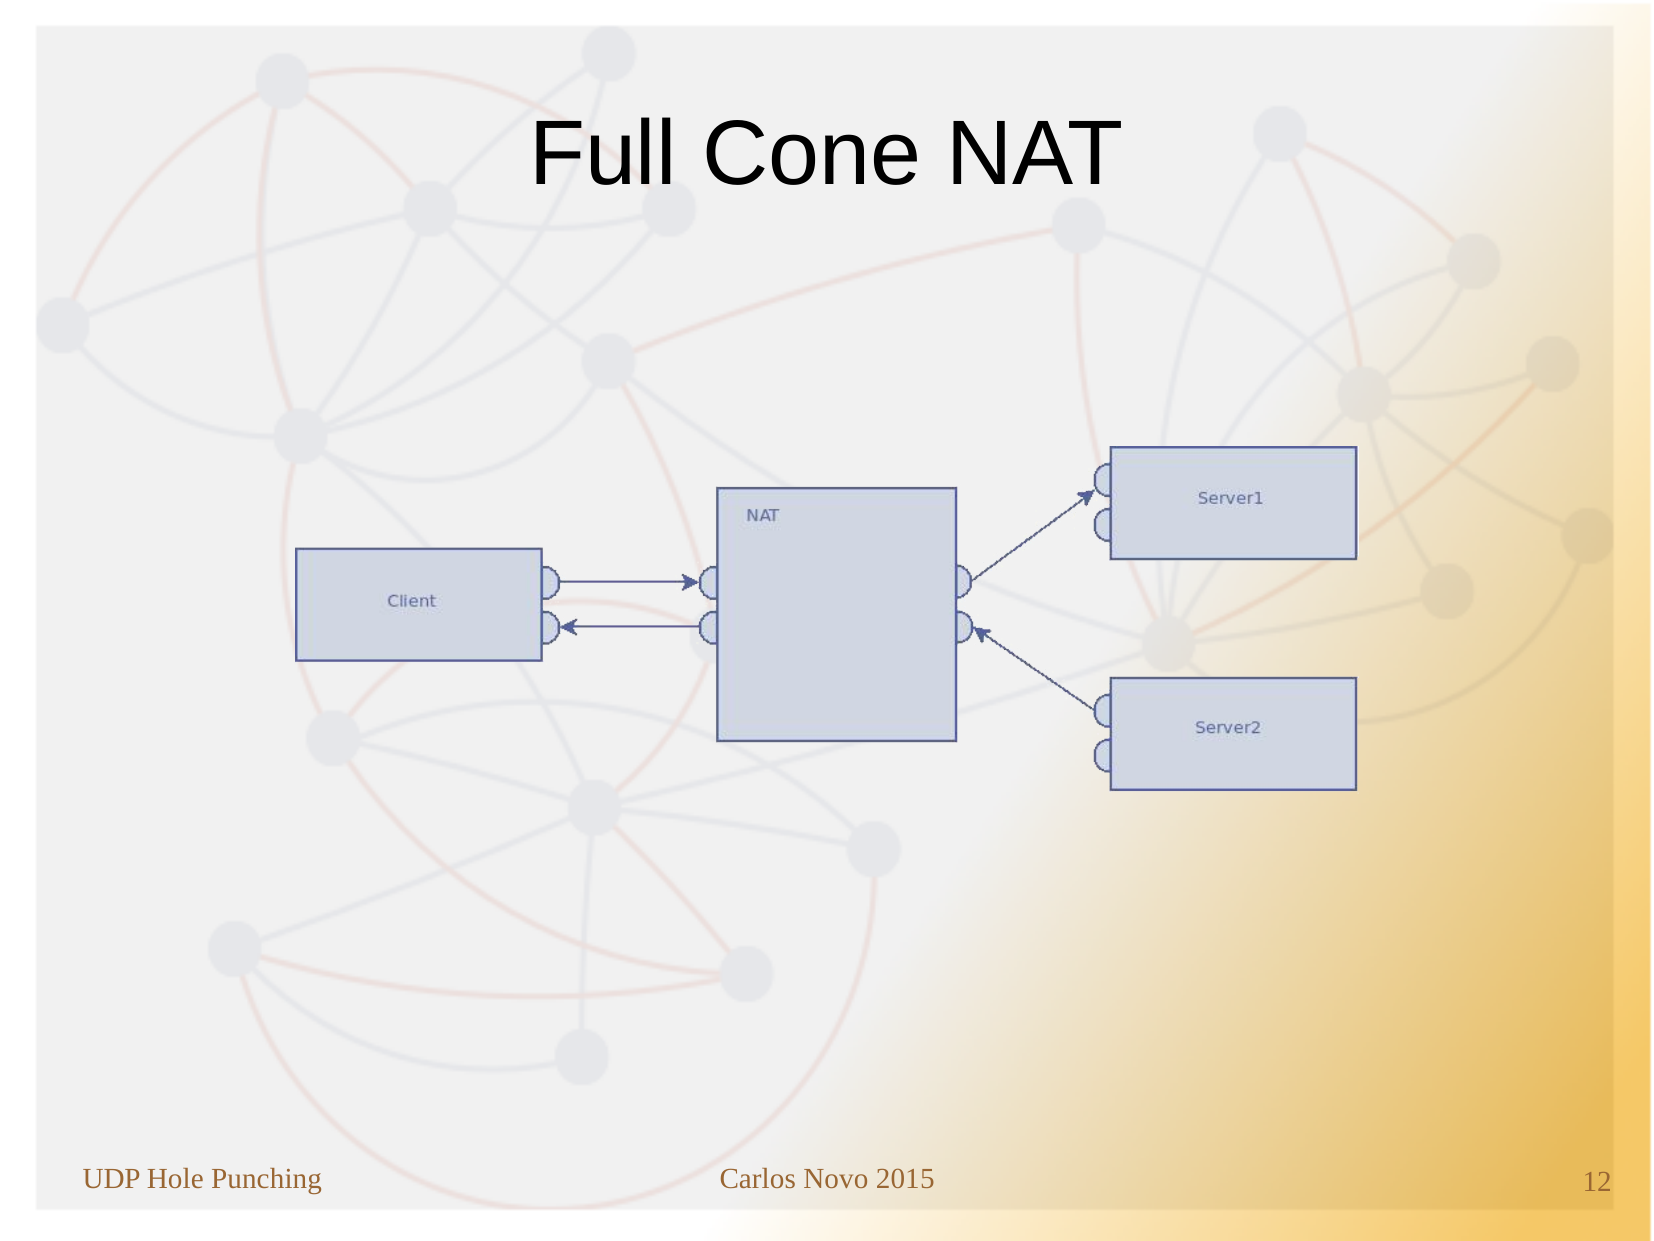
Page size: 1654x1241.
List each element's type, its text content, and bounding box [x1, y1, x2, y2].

title Full Cone NAT [82, 49, 1571, 257]
picture [0, 0, 1654, 1241]
